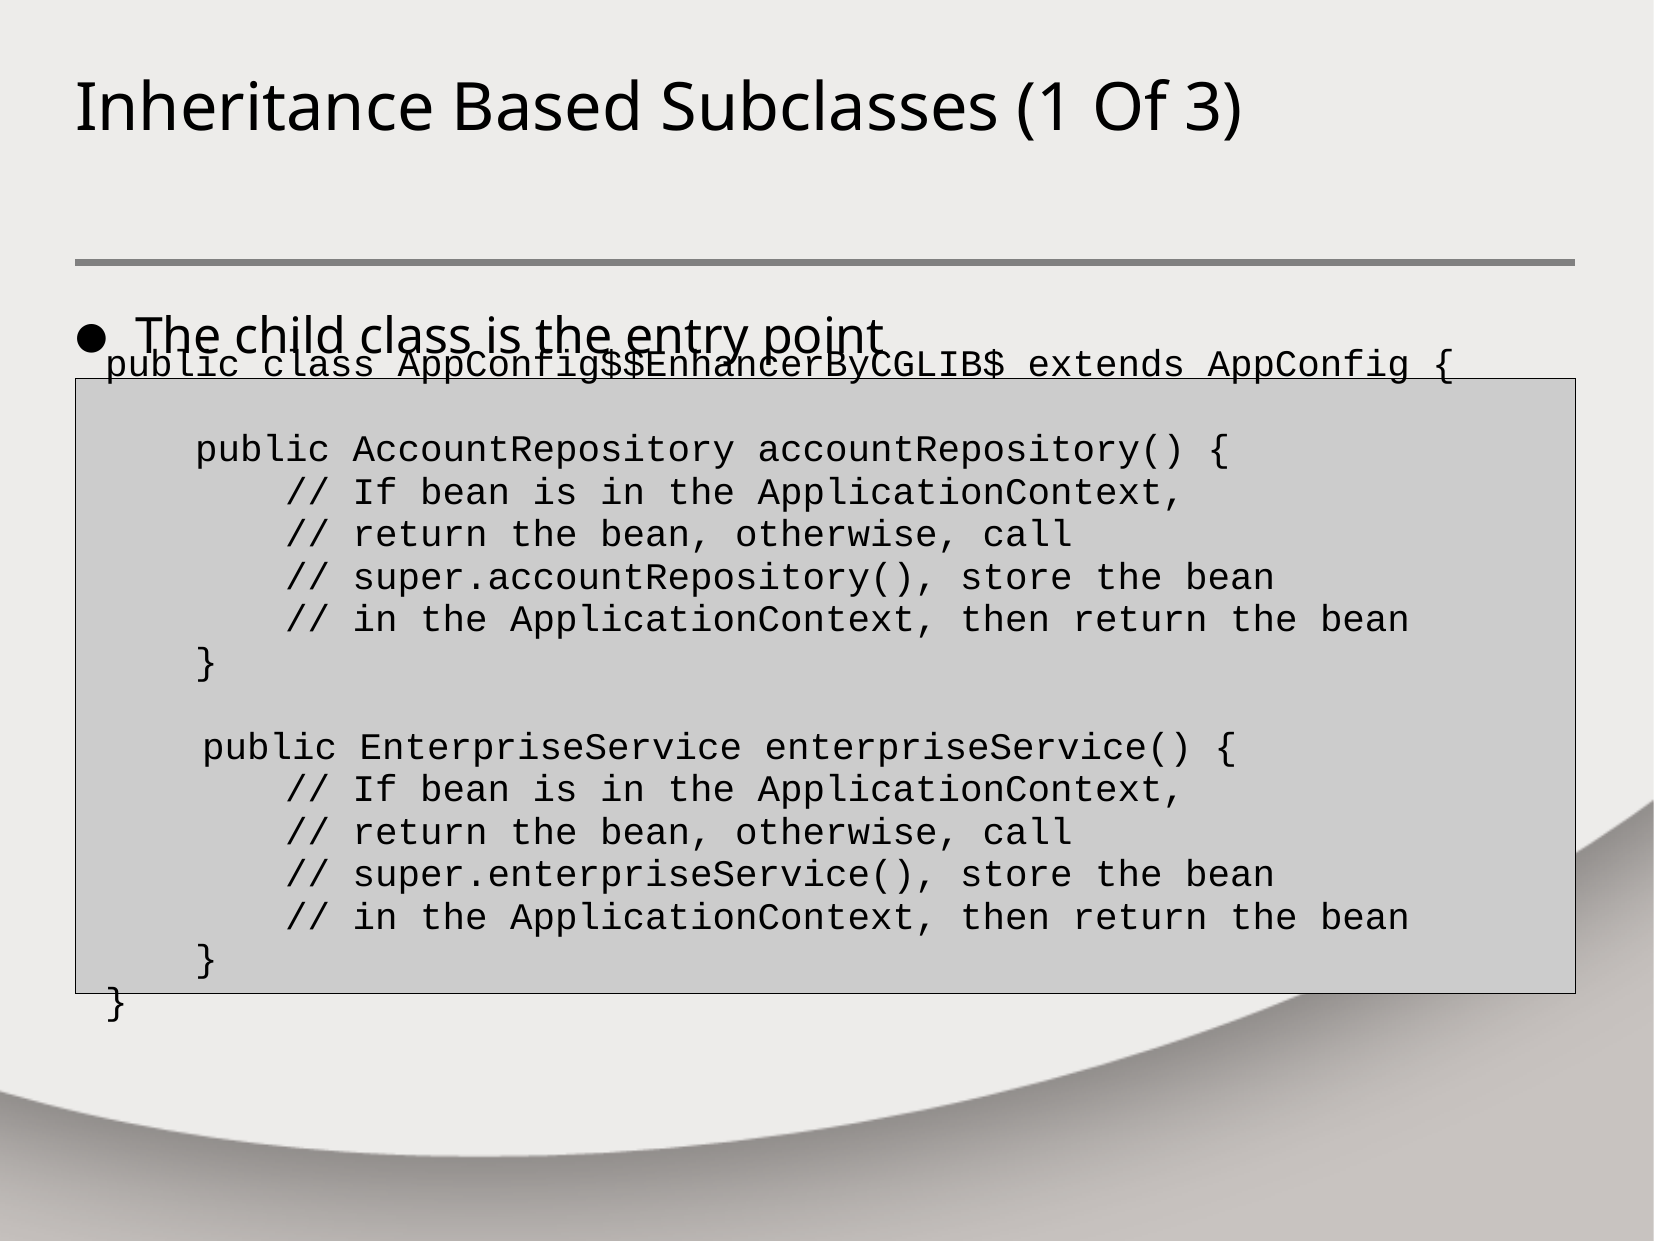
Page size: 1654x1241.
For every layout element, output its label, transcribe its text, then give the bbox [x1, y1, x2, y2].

picture [0, 0, 1654, 1241]
title Inheritance Based Subclasses (1 Of 3) [75, 75, 1576, 226]
list The child class is the entry point [75, 994, 1576, 1163]
list The child class is the entry point [75, 300, 1576, 378]
text_box public class AppConfig$$EnhancerByCGLIB$ extends AppConfig { public AccountRepository accountRepository() { // If bean is in the ApplicationContext, // return the bean, otherwise, call // super.accountRepository(), store the bean // in the ApplicationContext, then return the bean } public EnterpriseService enterpriseService() { // If bean is in the ApplicationContext, // return the bean, otherwise, call // super.enterpriseService(), store the bean // in the ApplicationContext, then return the bean } } [75, 378, 1576, 994]
